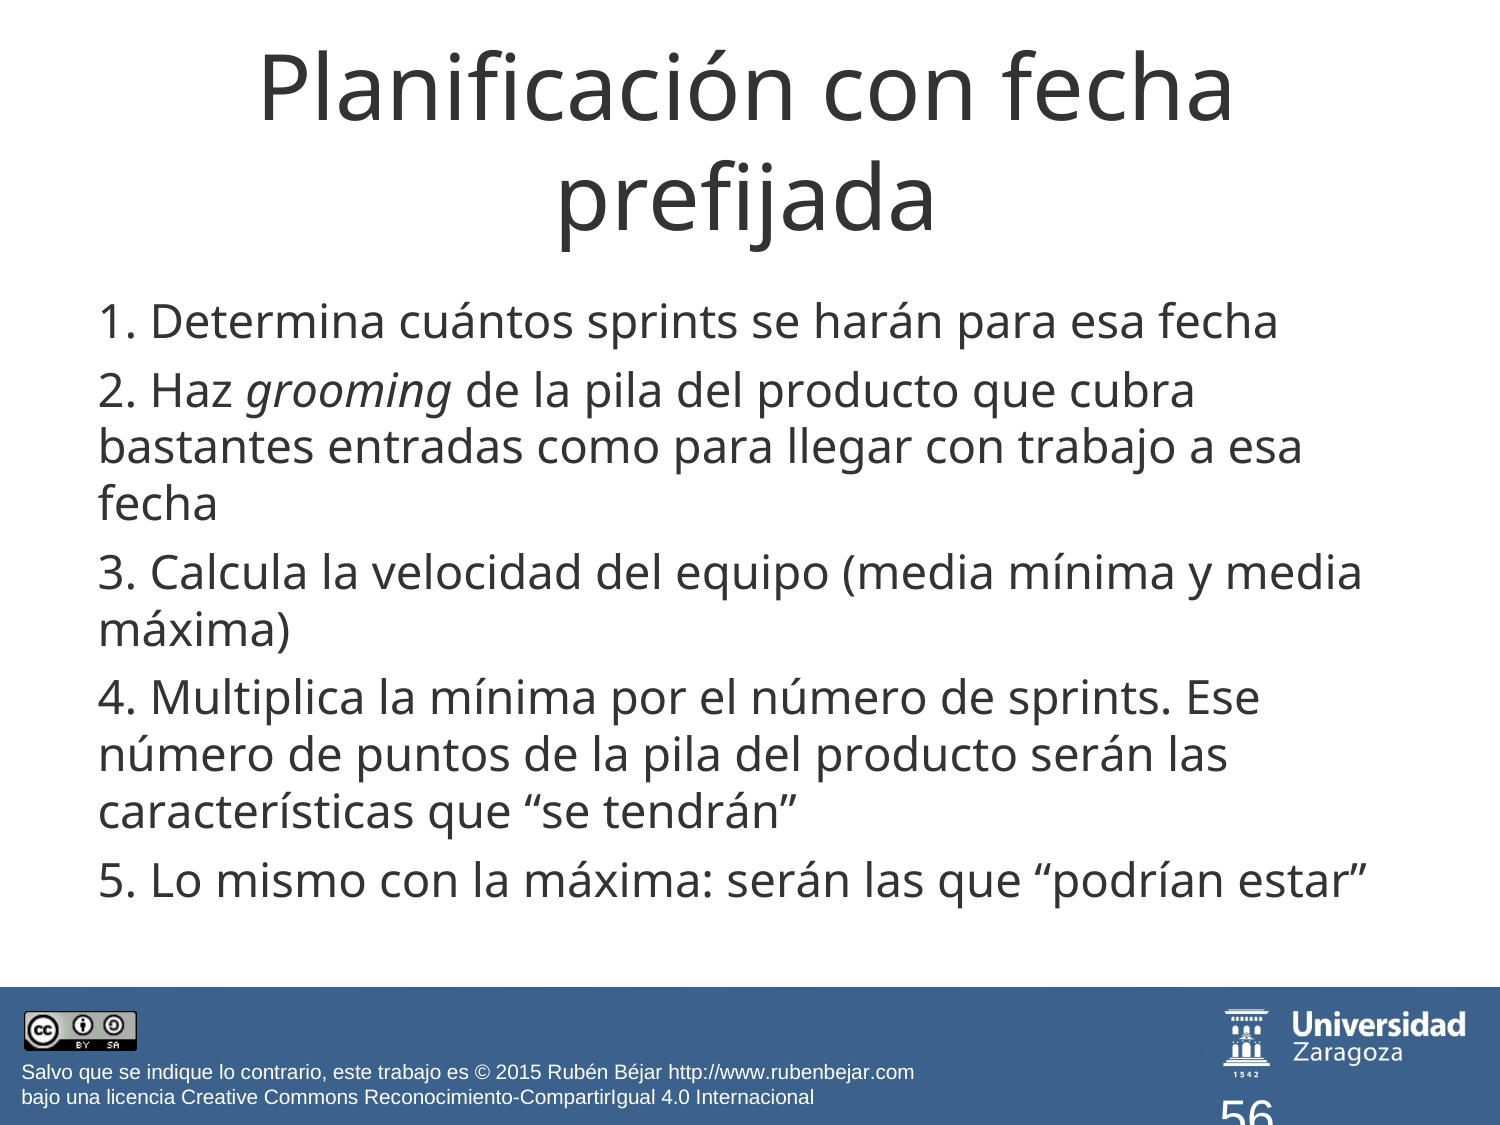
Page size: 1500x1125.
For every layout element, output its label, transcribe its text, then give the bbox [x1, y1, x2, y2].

list 1. Determina cuántos sprints se harán para esa fecha 2. Haz grooming de la pila del producto que cubra bastantes entradas como para llegar con trabajo a esa fecha 3. Calcula la velocidad del equipo (media mínima y media máxima) 4. Multiplica la mínima por el número de sprints. Ese número de puntos de la pila del producto serán las características que “se tendrán” 5. Lo mismo con la máxima: serán las que “podrían estar” [82, 283, 1418, 957]
picture [0, 987, 1500, 1125]
picture [1254, 1116, 1268, 1125]
title Planificación con fecha prefijada [74, 21, 1420, 257]
